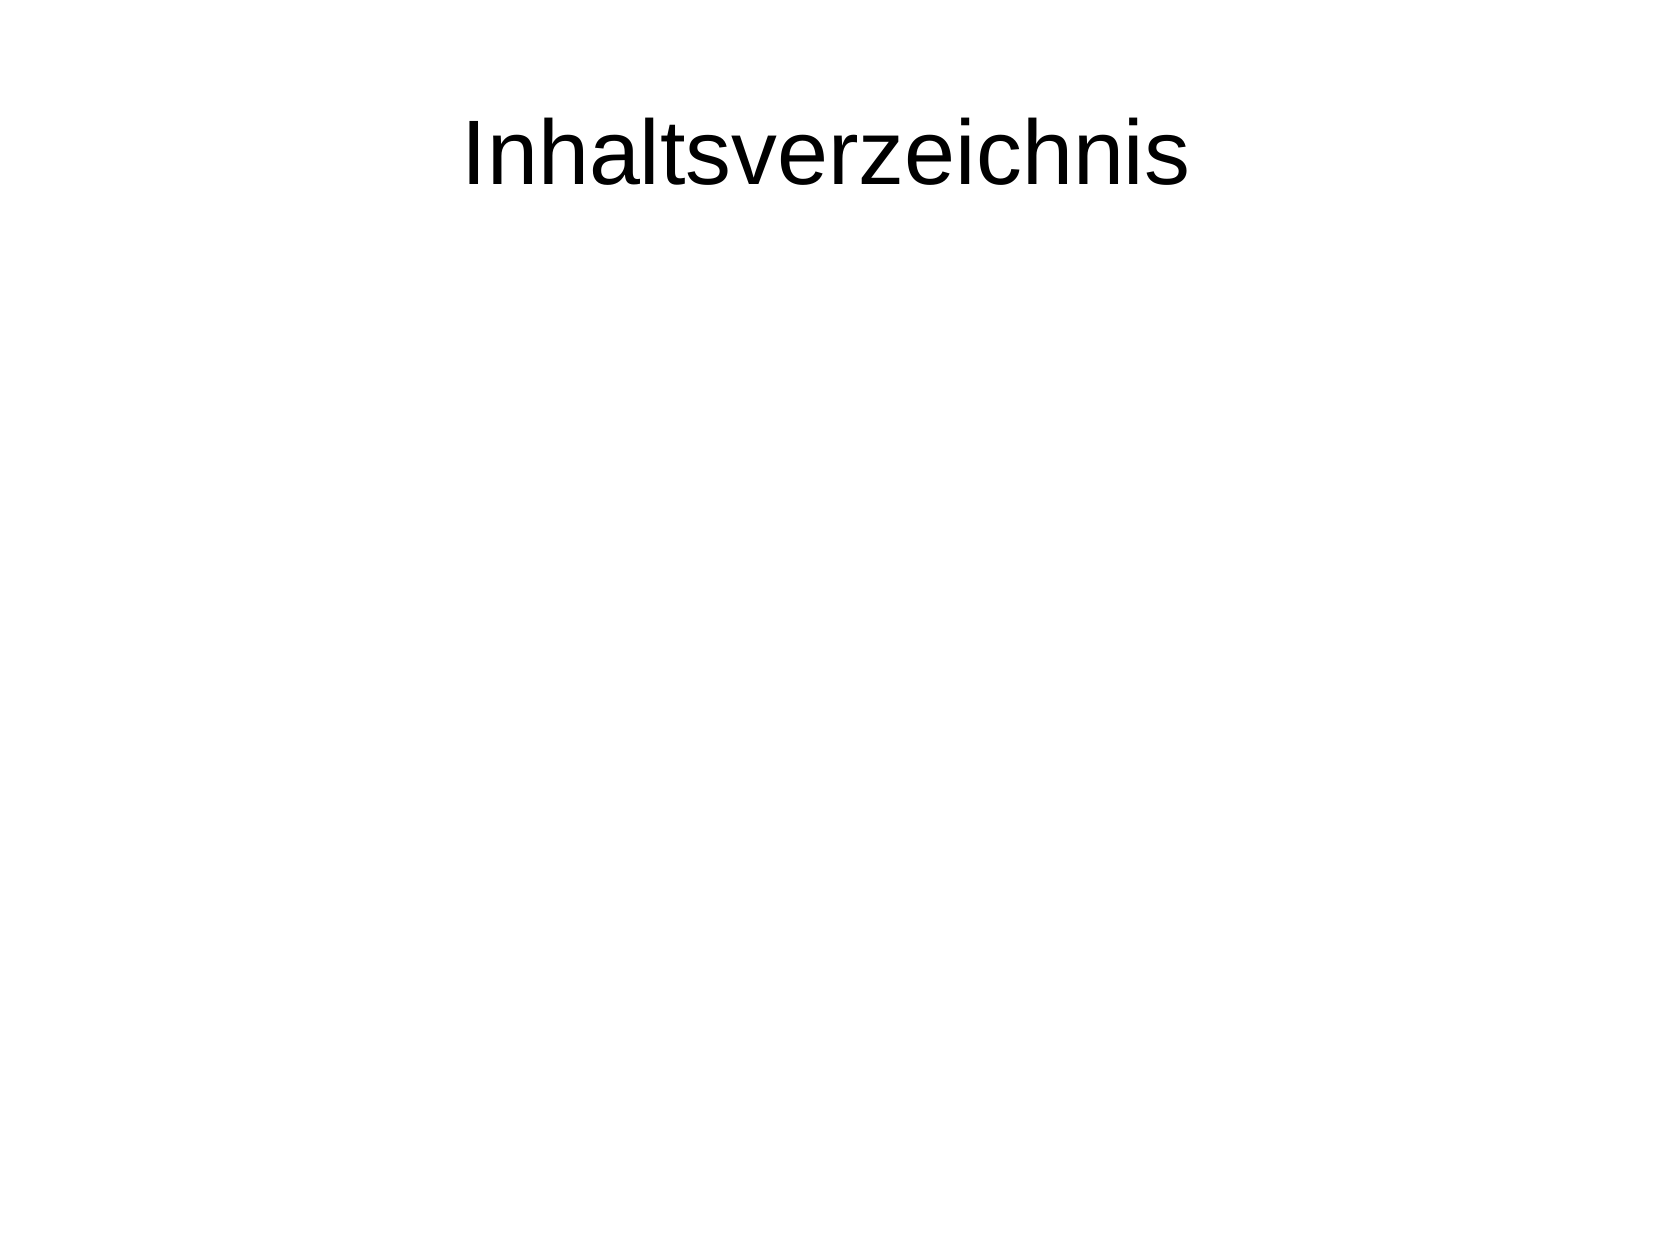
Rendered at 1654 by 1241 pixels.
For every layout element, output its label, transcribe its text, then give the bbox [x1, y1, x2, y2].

title Inhaltsverzeichnis [82, 49, 1571, 257]
